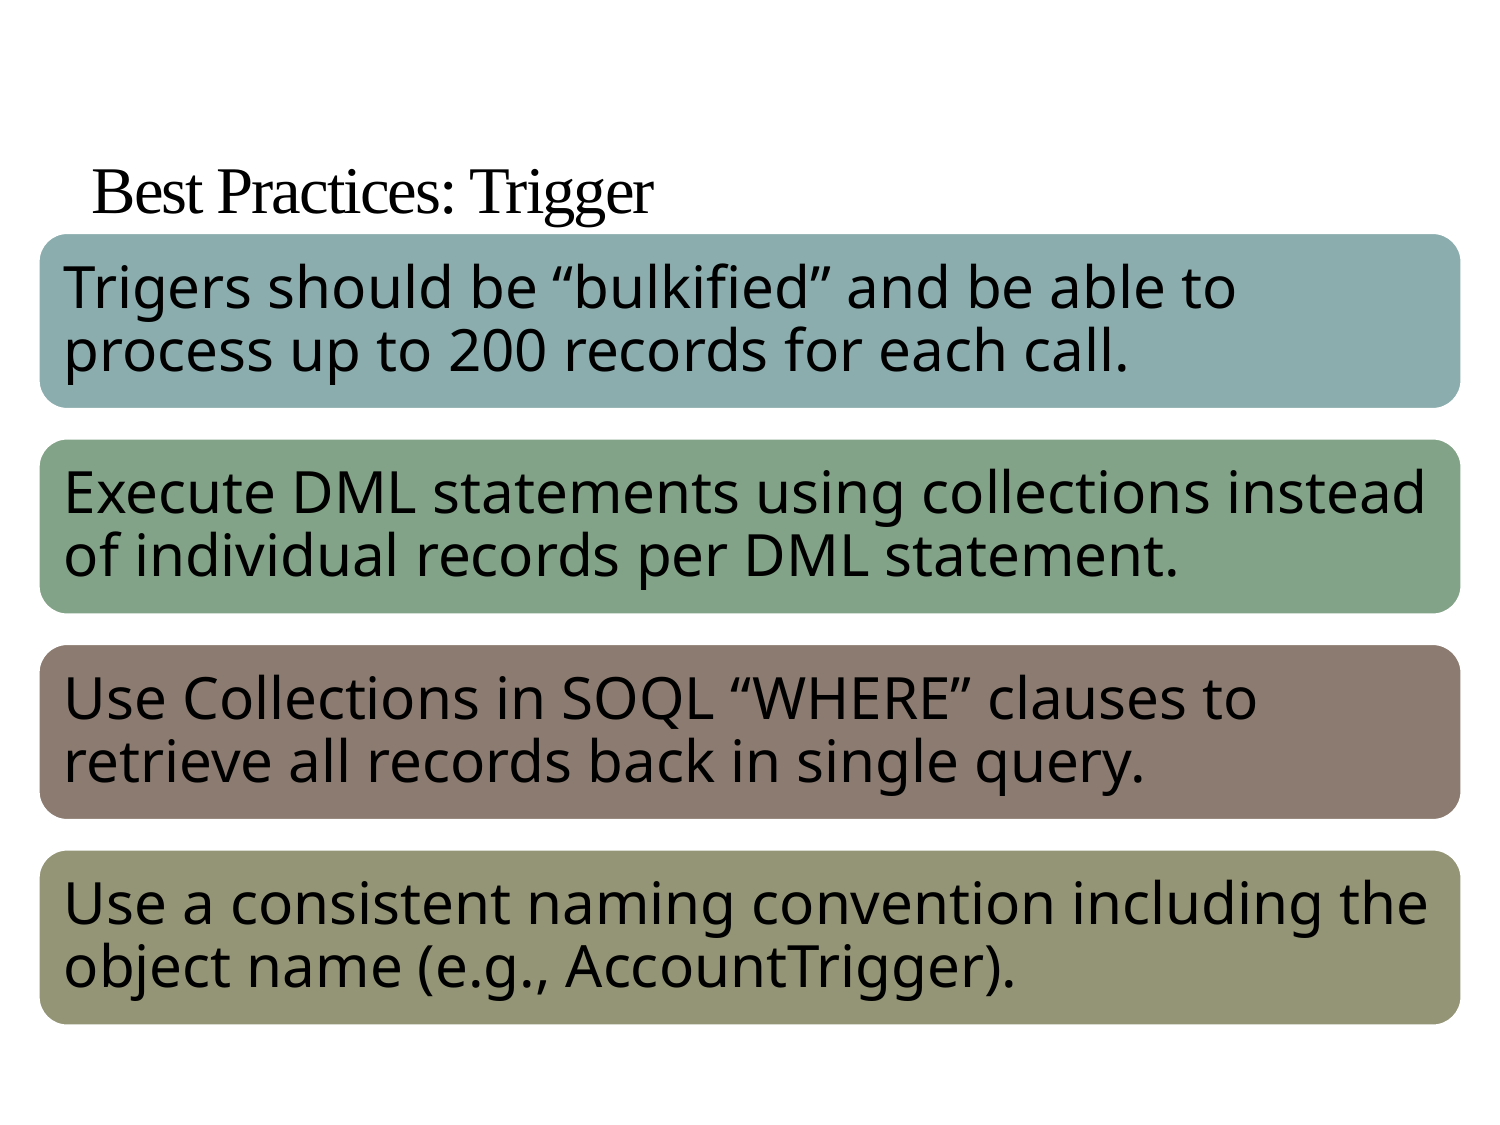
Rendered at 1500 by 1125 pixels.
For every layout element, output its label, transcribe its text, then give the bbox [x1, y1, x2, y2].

text_box Use Collections in SOQL “WHERE” clauses to retrieve all records back in single query. [37, 642, 1463, 822]
text_box Use a consistent naming convention including the object name (e.g., AccountTrigger). [37, 848, 1463, 1027]
text_box Trigers should be “bulkified” and be able to process up to 200 records for each call. [37, 231, 1463, 411]
title Best Practices: Trigger [76, 137, 1427, 238]
text_box Execute DML statements using collections instead of individual records per DML statement. [37, 437, 1463, 616]
